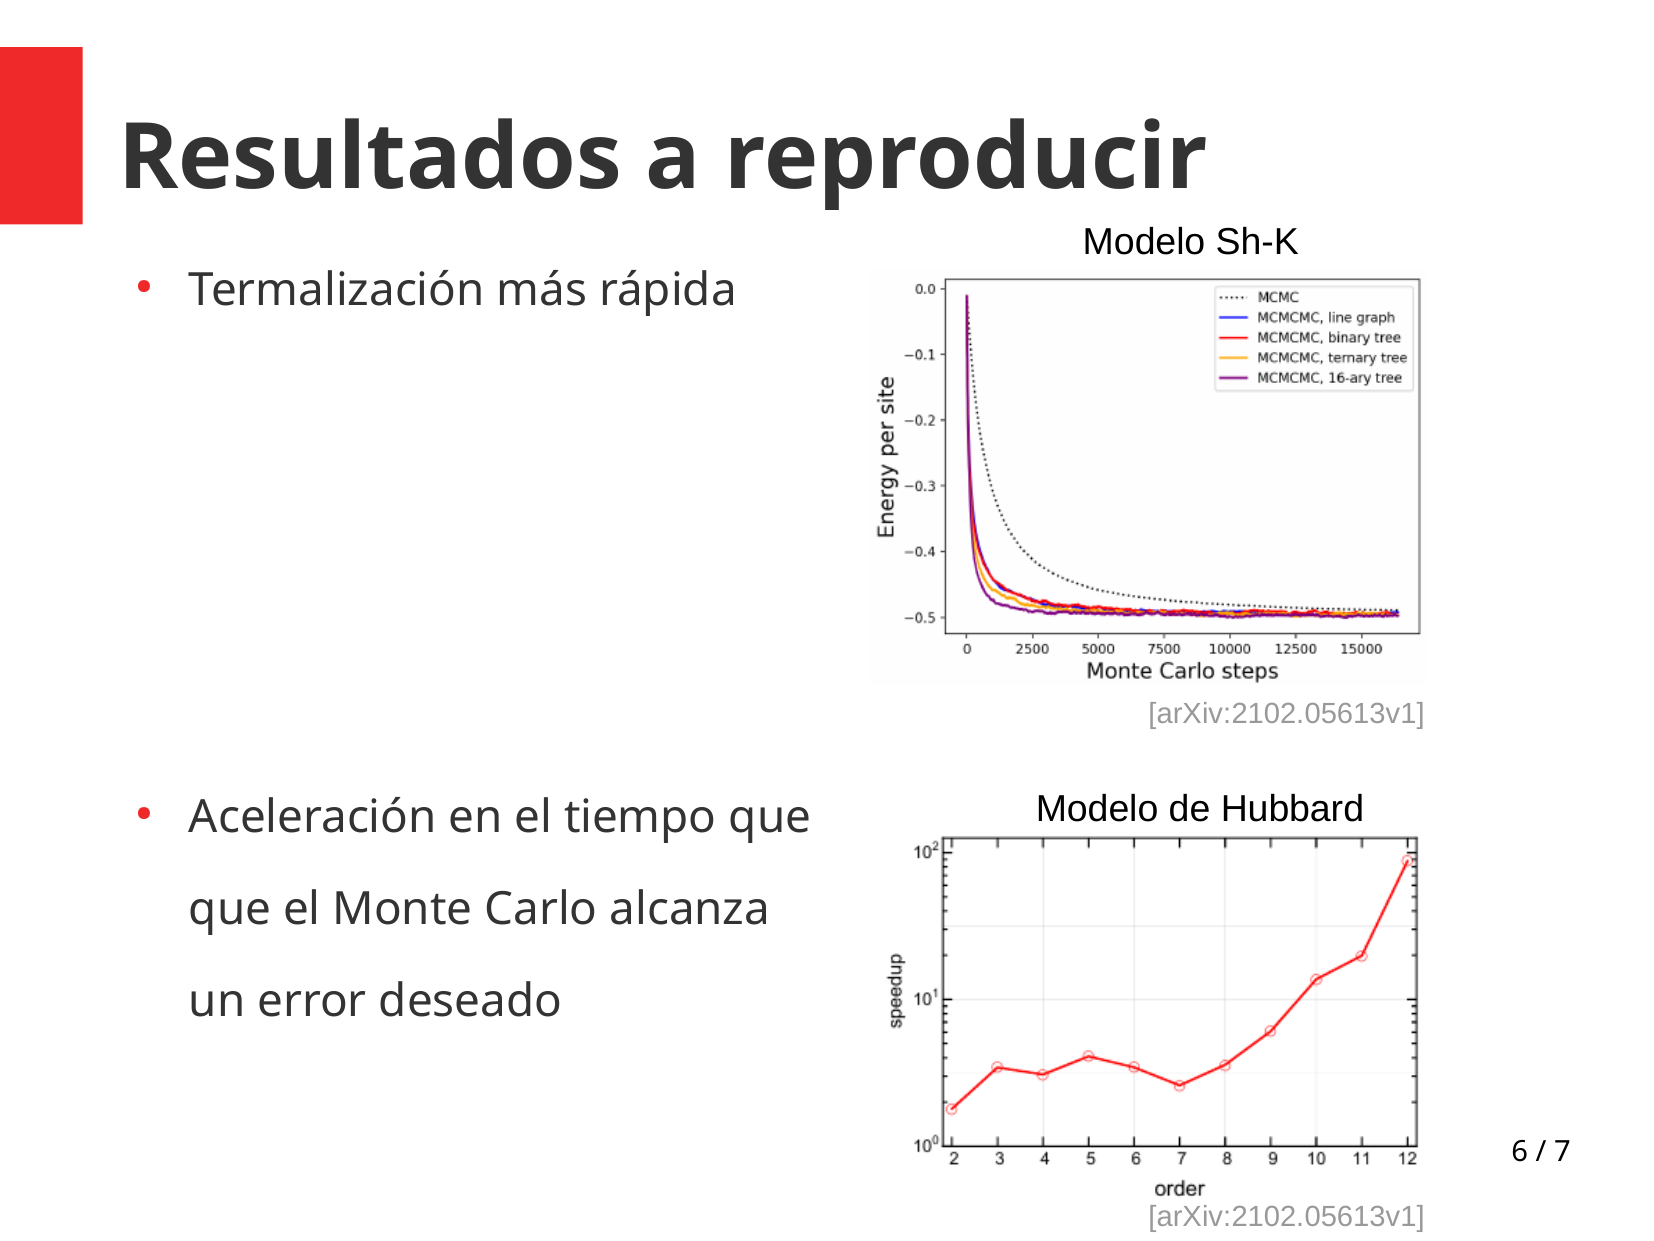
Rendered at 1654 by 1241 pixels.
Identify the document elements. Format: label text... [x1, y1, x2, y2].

text_box Modelo Sh-K [1055, 212, 1326, 270]
text_box Modelo de Hubbard [1005, 780, 1396, 879]
picture [870, 269, 1428, 691]
text_box [arXiv:2102.05613v1] [975, 1192, 1441, 1241]
list Termalización más rápida Aceleración en el tiempo que que el Monte Carlo alcanza un error deseado [118, 256, 1536, 976]
title Resultados a reproducir [118, 49, 1571, 257]
text_box [arXiv:2102.05613v1] [975, 690, 1441, 738]
picture [882, 824, 1426, 1210]
